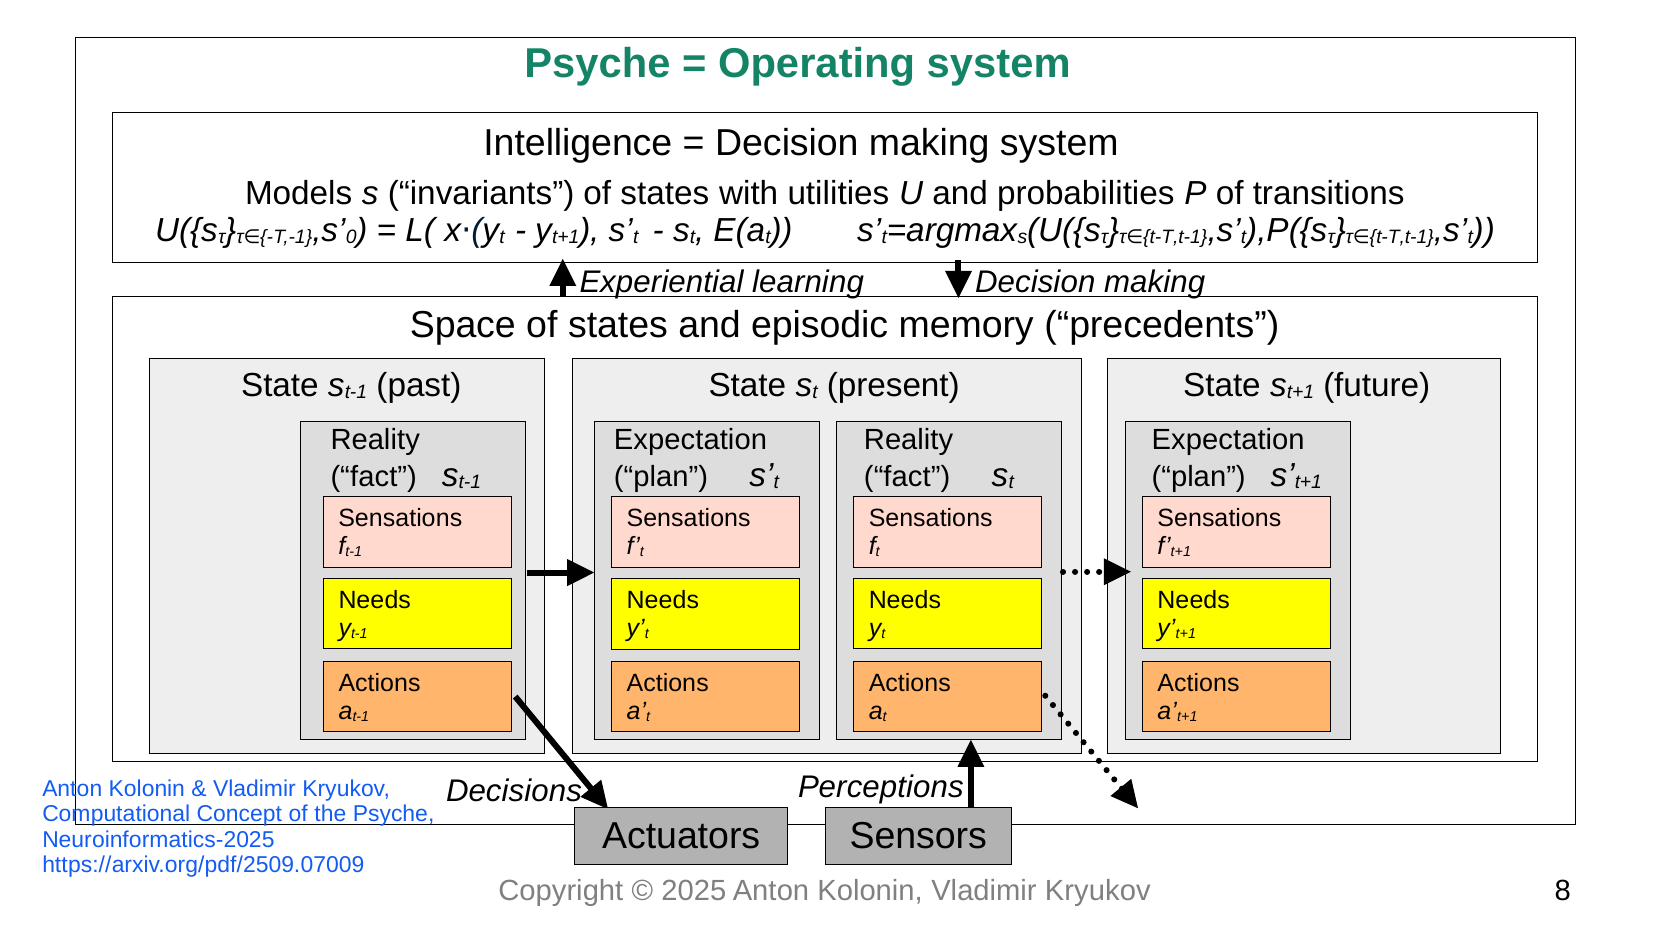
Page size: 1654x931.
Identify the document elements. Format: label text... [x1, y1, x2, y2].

text_box Actions a’t+1 [1142, 661, 1331, 732]
text_box Actions at [853, 661, 1042, 732]
text_box [1107, 411, 1501, 754]
text_box Expectation (“plan”) s’t [599, 415, 804, 501]
text_box Space of states and episodic memory (“precedents”) [261, 296, 1429, 354]
text_box State st+1 (future) [1099, 359, 1514, 411]
text_box Sensations f’t [611, 496, 800, 568]
text_box [149, 411, 545, 754]
text_box Needs yt-1 [323, 578, 512, 649]
text_box State st (present) [618, 359, 1051, 411]
text_box Actions at-1 [323, 661, 512, 732]
text_box Sensations ft [853, 496, 1042, 568]
text_box Sensations f’t+1 [1142, 496, 1331, 568]
text_box Anton Kolonin & Vladimir Kryukov, Computational Concept of the Psyche, Neuroinformatics-2025 https://arxiv.org/pdf/2509.07009 [27, 768, 453, 885]
text_box Perceptions [783, 761, 979, 814]
text_box State st-1 (past) [144, 359, 559, 411]
text_box Psyche = Operating system [278, 31, 1317, 96]
text_box Decisions [431, 765, 597, 816]
text_box Intelligence = Decision making system [429, 113, 1173, 154]
text_box Sensors [825, 807, 1012, 865]
text_box Reality (“fact”) st [849, 415, 1051, 501]
text_box Decision making [960, 256, 1281, 307]
text_box Actions a’t [611, 661, 800, 732]
text_box Models s (“invariants”) of states with utilities U and probabilities P of transitions U({sτ}τ∈{-Τ,-1}​,s’0) = L( x⋅(yt - yt+1), s’t - st, E(at)) s’t=argmaxs(U({sτ}τ∈{t-Τ,t-1}​,s’t),P({sτ}τ∈{t-Τ,t-1}​,s’t)) [112, 154, 1538, 269]
text_box Actuators [574, 807, 788, 865]
text_box Needs yt [853, 578, 1042, 649]
text_box Sensations ft-1 [323, 496, 512, 568]
text_box Needs y’t [611, 578, 800, 650]
text_box Needs y’t+1 [1142, 578, 1331, 649]
text_box Experiential learning [564, 256, 890, 307]
text_box [572, 358, 1082, 754]
text_box Reality (“fact”) st-1 [315, 415, 515, 501]
text_box Expectation (“plan”) s’t+1 [1136, 415, 1347, 501]
